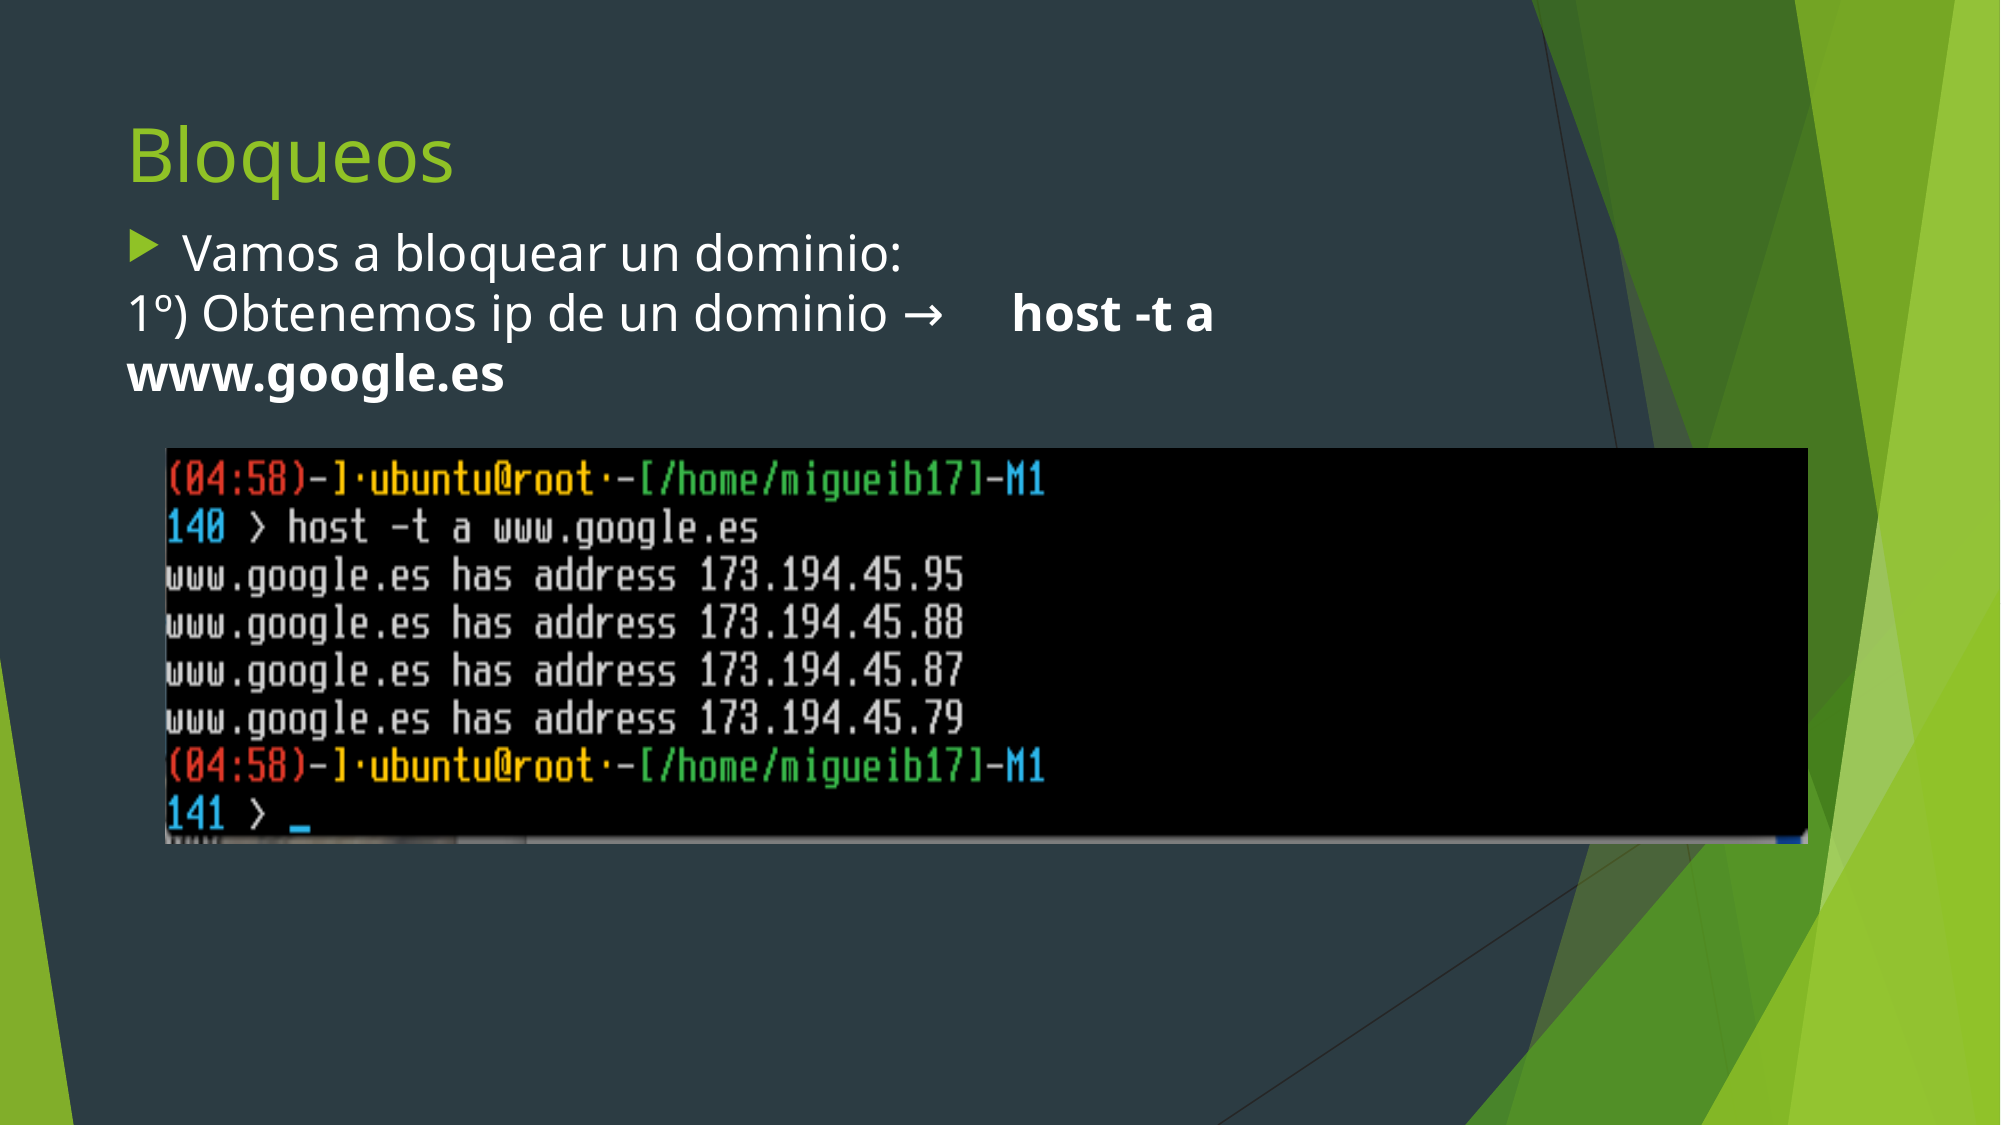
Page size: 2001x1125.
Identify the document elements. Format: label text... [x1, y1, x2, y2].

picture [165, 448, 1808, 844]
title Bloqueos [111, 99, 1522, 213]
list Vamos a bloquear un dominio: 1º) Obtenemos ip de un dominio → host -t a www.google.es [111, 213, 1522, 851]
